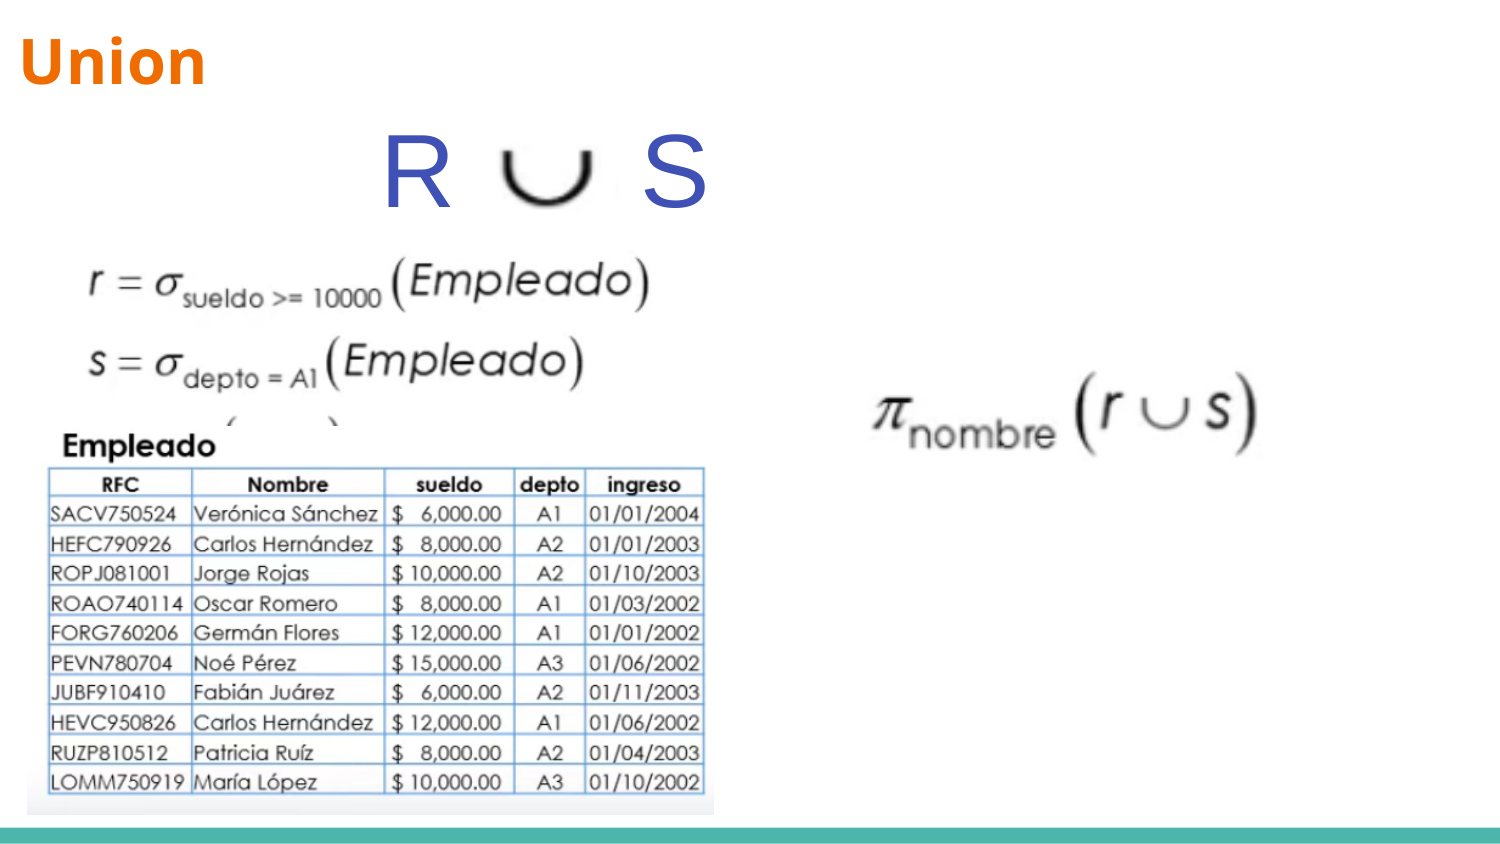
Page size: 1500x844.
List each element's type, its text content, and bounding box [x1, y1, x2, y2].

text_box S [625, 106, 768, 238]
picture [826, 344, 1267, 508]
picture [508, 106, 625, 228]
picture [27, 229, 714, 815]
text_box R [366, 106, 508, 229]
title Union [3, 2, 1402, 119]
